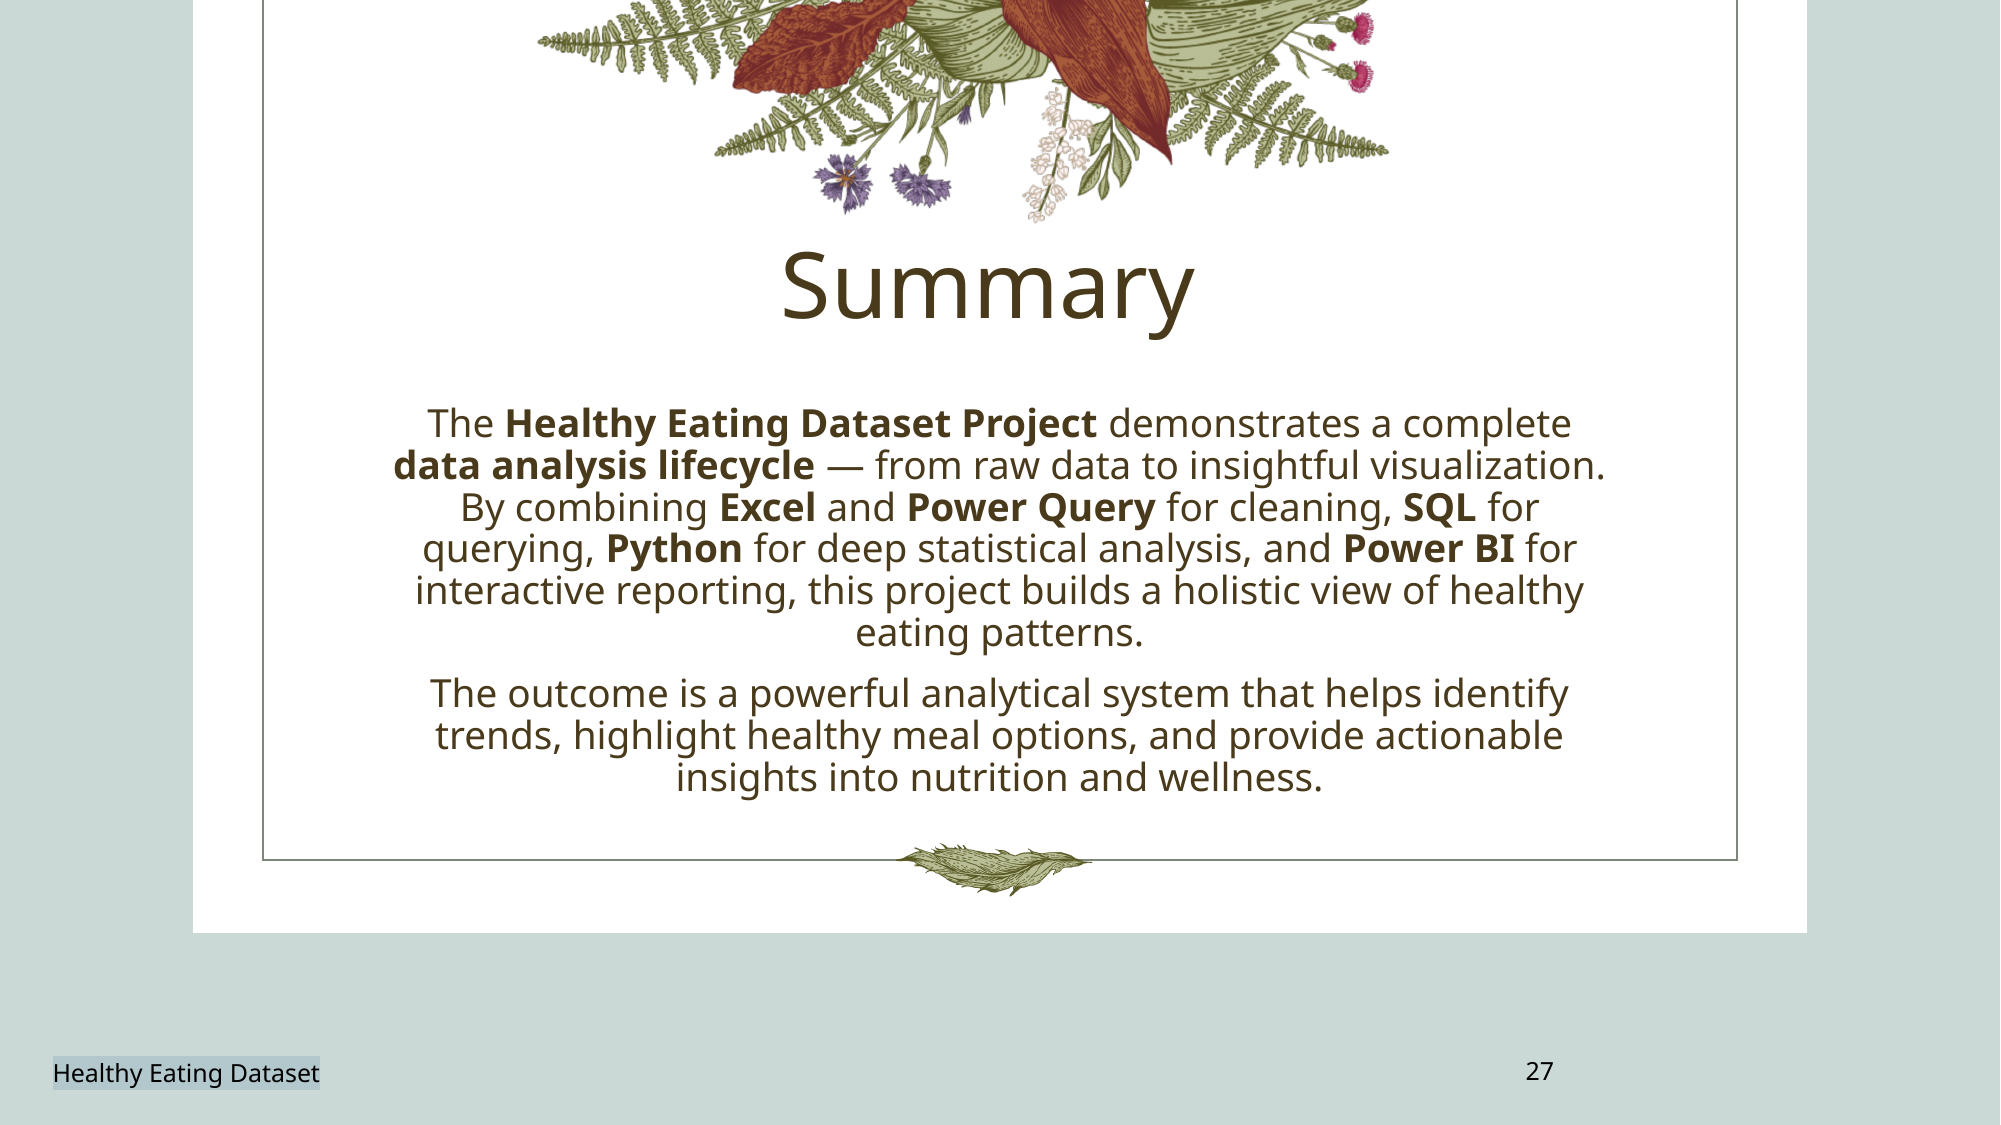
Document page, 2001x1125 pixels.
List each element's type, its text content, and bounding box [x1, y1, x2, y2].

text_box [1510, 1042, 1961, 1103]
text_box Healthy Eating Dataset [37, 1042, 713, 1103]
title Summary [286, 228, 1714, 351]
list The Healthy Eating Dataset Project demonstrates a complete data analysis lifecycle — from raw data to insightful visualization. By combining Excel and Power Query for cleaning, SQL for querying, Python for deep statistical analysis, and Power BI for interactive reporting, this project builds a holistic view of healthy eating patterns. The outcome is a powerful analytical system that helps identify trends, highlight healthy meal options, and provide actionable insights into nutrition and wellness. [364, 396, 1636, 839]
